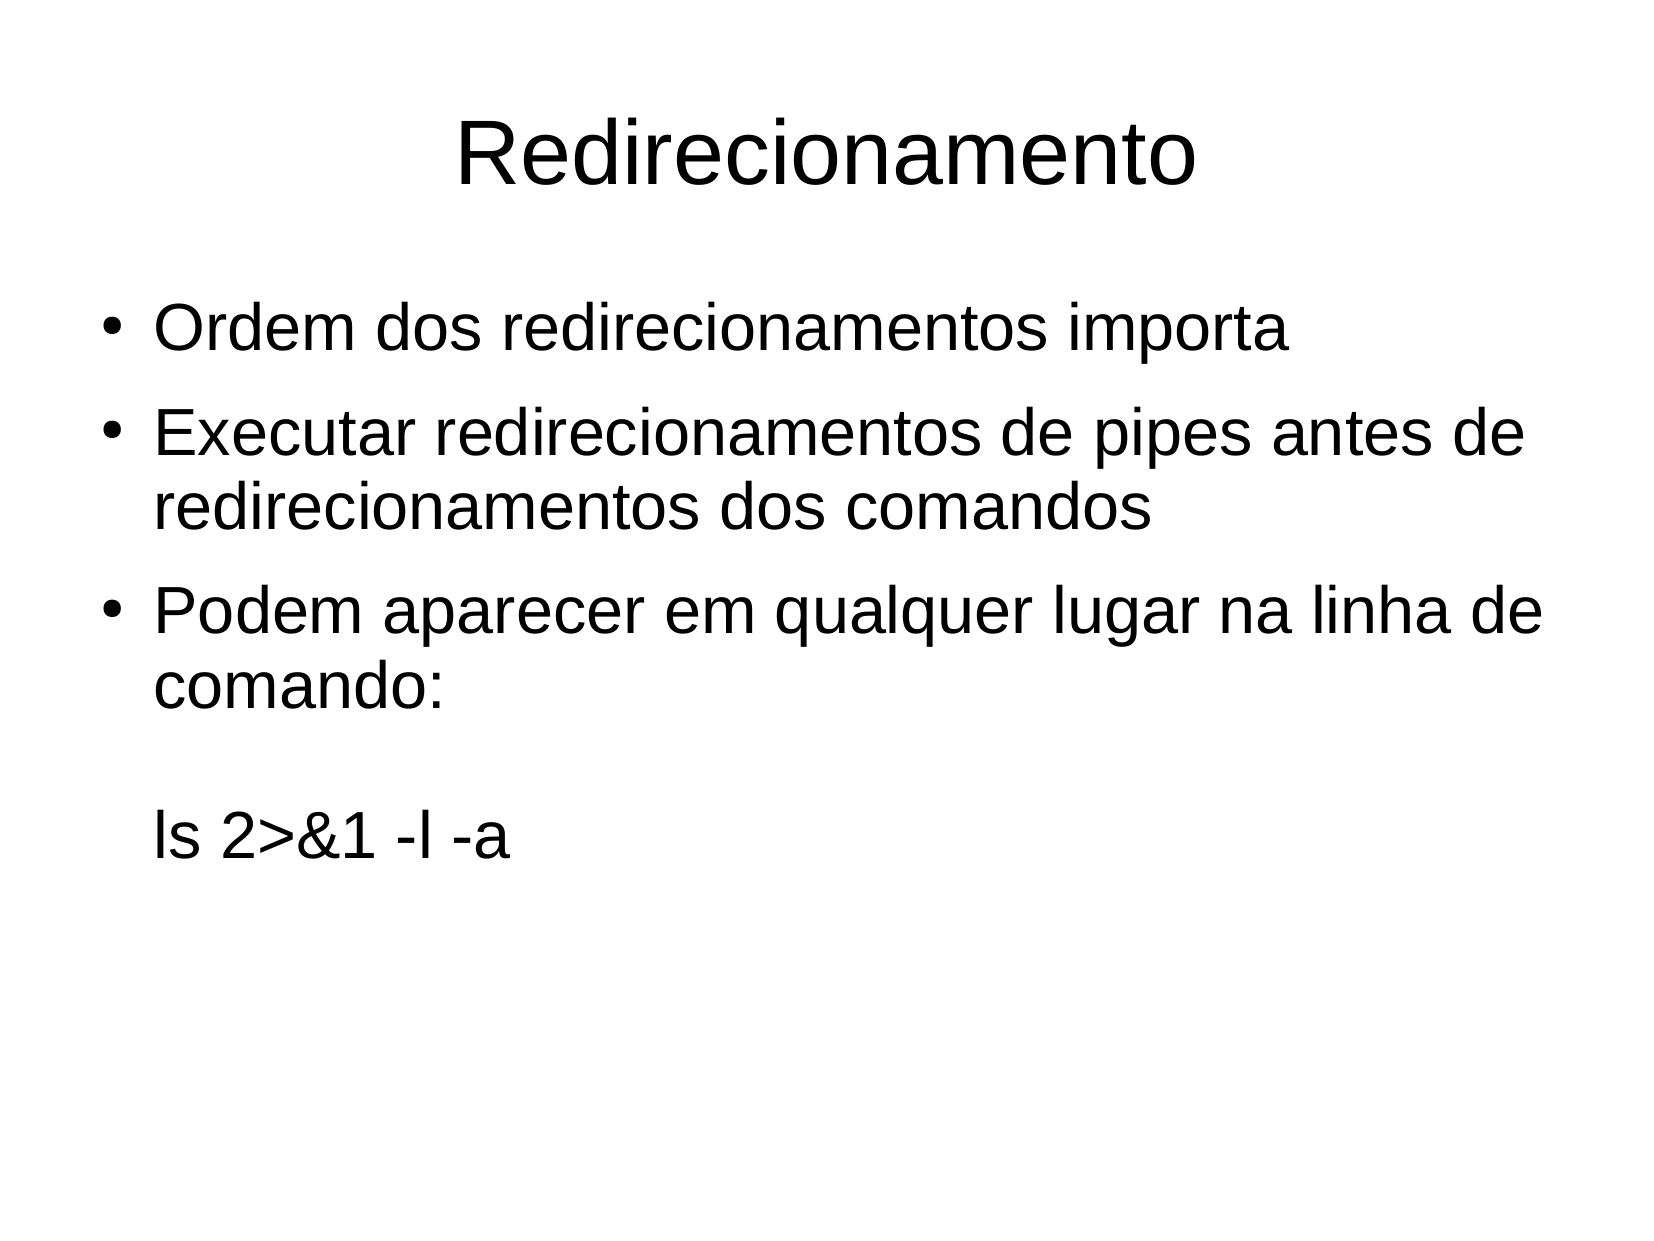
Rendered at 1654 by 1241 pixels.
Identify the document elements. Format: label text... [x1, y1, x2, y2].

title Redirecionamento [82, 49, 1571, 257]
list Ordem dos redirecionamentos importa Executar redirecionamentos de pipes antes de redirecionamentos dos comandos Podem aparecer em qualquer lugar na linha de comando: ls 2>&1 -l -a [82, 290, 1571, 1109]
